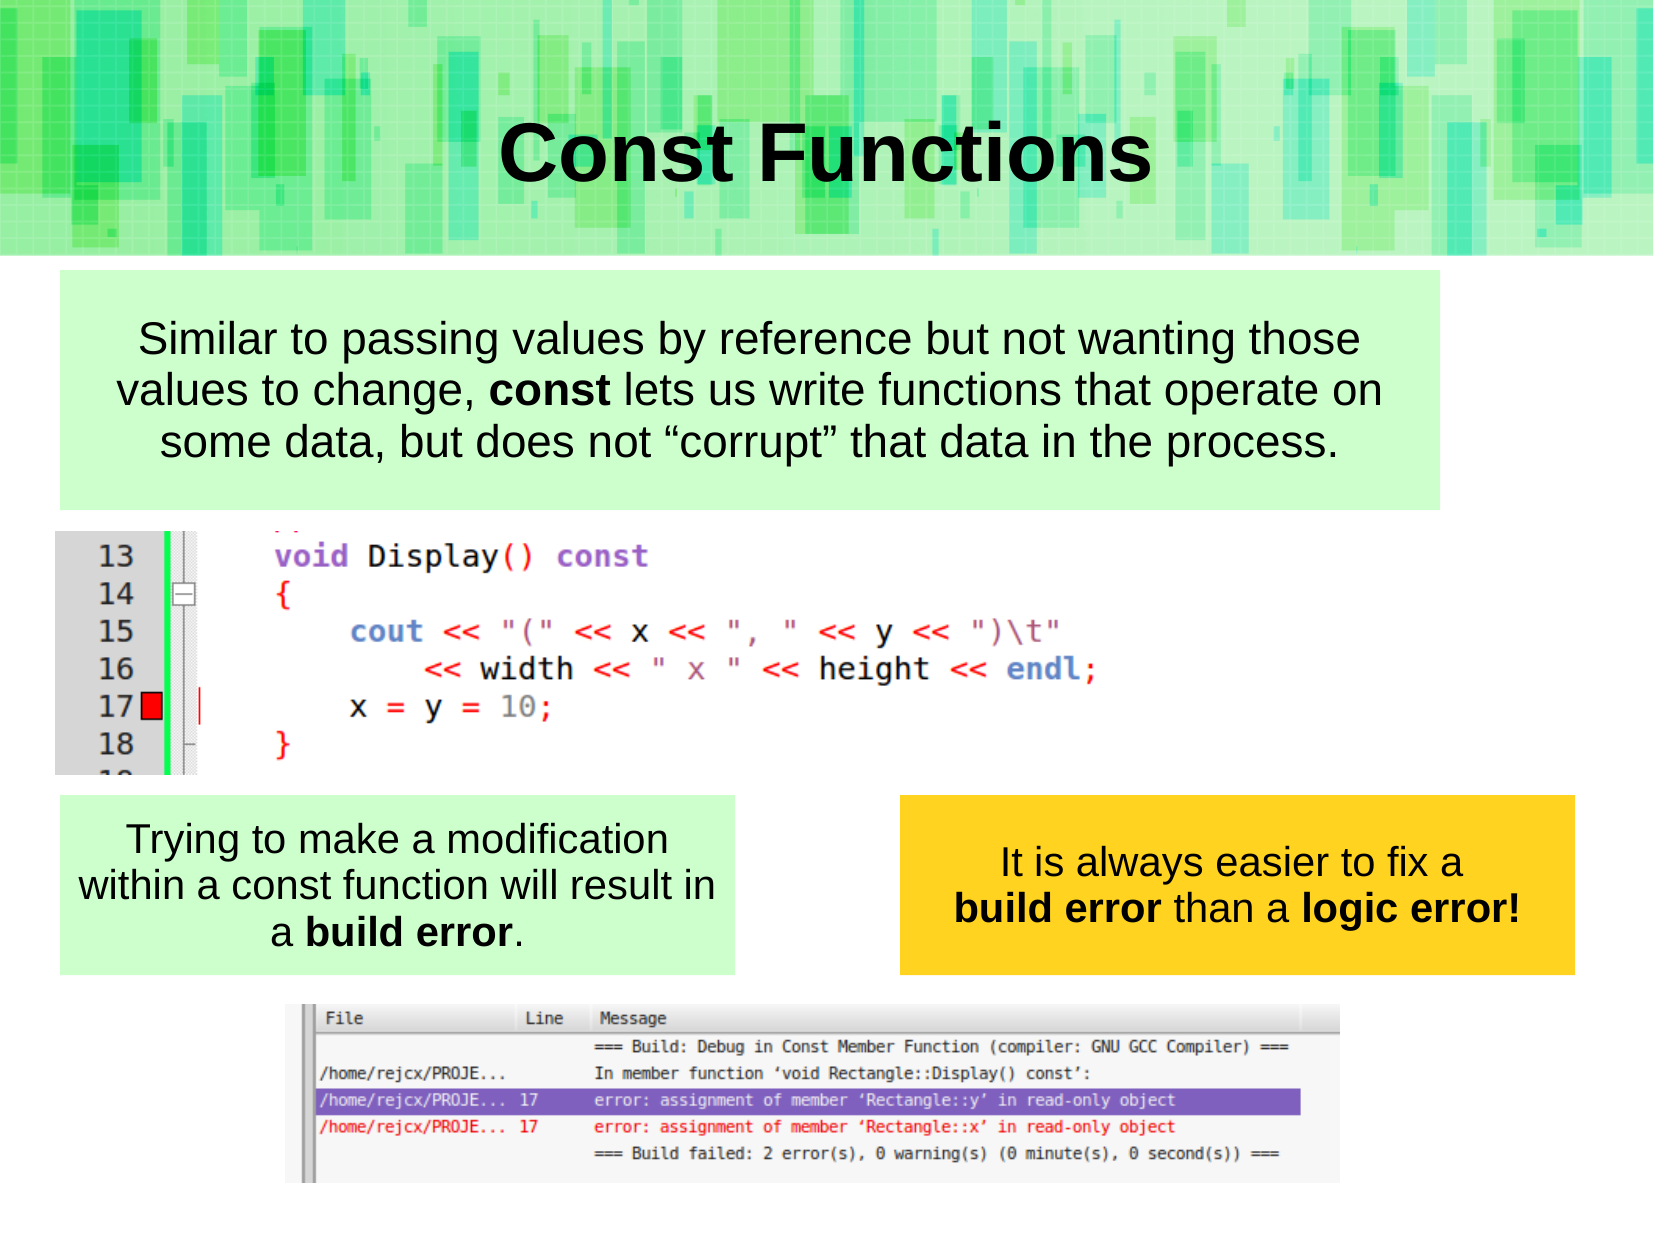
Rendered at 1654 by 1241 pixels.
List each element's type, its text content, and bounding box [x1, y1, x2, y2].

picture [0, 0, 1654, 1241]
text_box Similar to passing values by reference but not wanting those values to change, const lets us write functions that operate on some data, but does not “corrupt” that data in the process. [60, 270, 1441, 511]
text_box Trying to make a modification within a const function will result in a build error. [60, 795, 736, 976]
title Const Functions [82, 49, 1571, 257]
text_box It is always easier to fix a build error than a logic error! [900, 795, 1576, 976]
